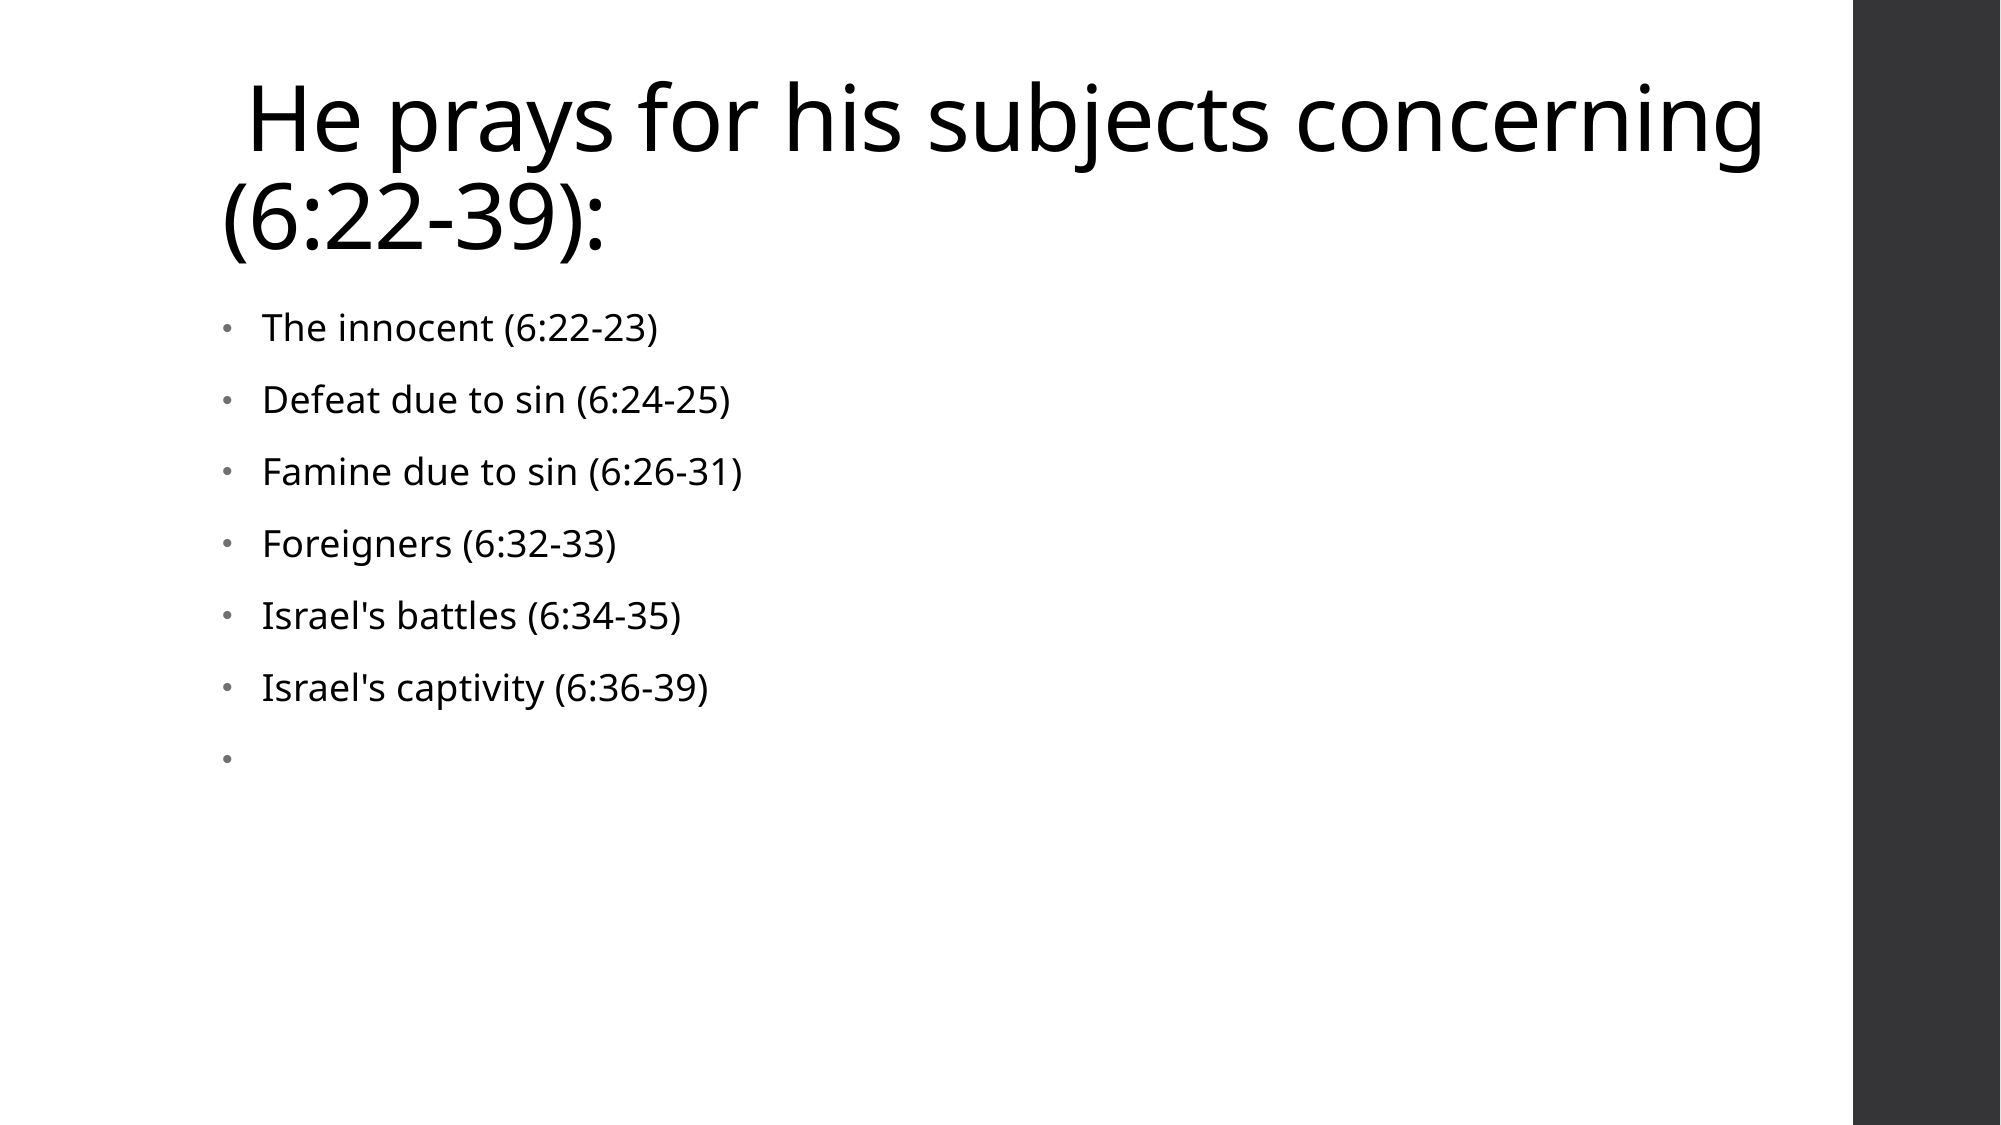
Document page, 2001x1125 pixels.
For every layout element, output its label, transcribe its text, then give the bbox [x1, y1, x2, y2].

title He prays for his subjects concerning (6:22-39): [206, 60, 1797, 278]
list The innocent (6:22-23) Defeat due to sin (6:24-25) Famine due to sin (6:26-31) Foreigners (6:32-33) Israel's battles (6:34-35) Israel's captivity (6:36-39) [206, 299, 1617, 1014]
